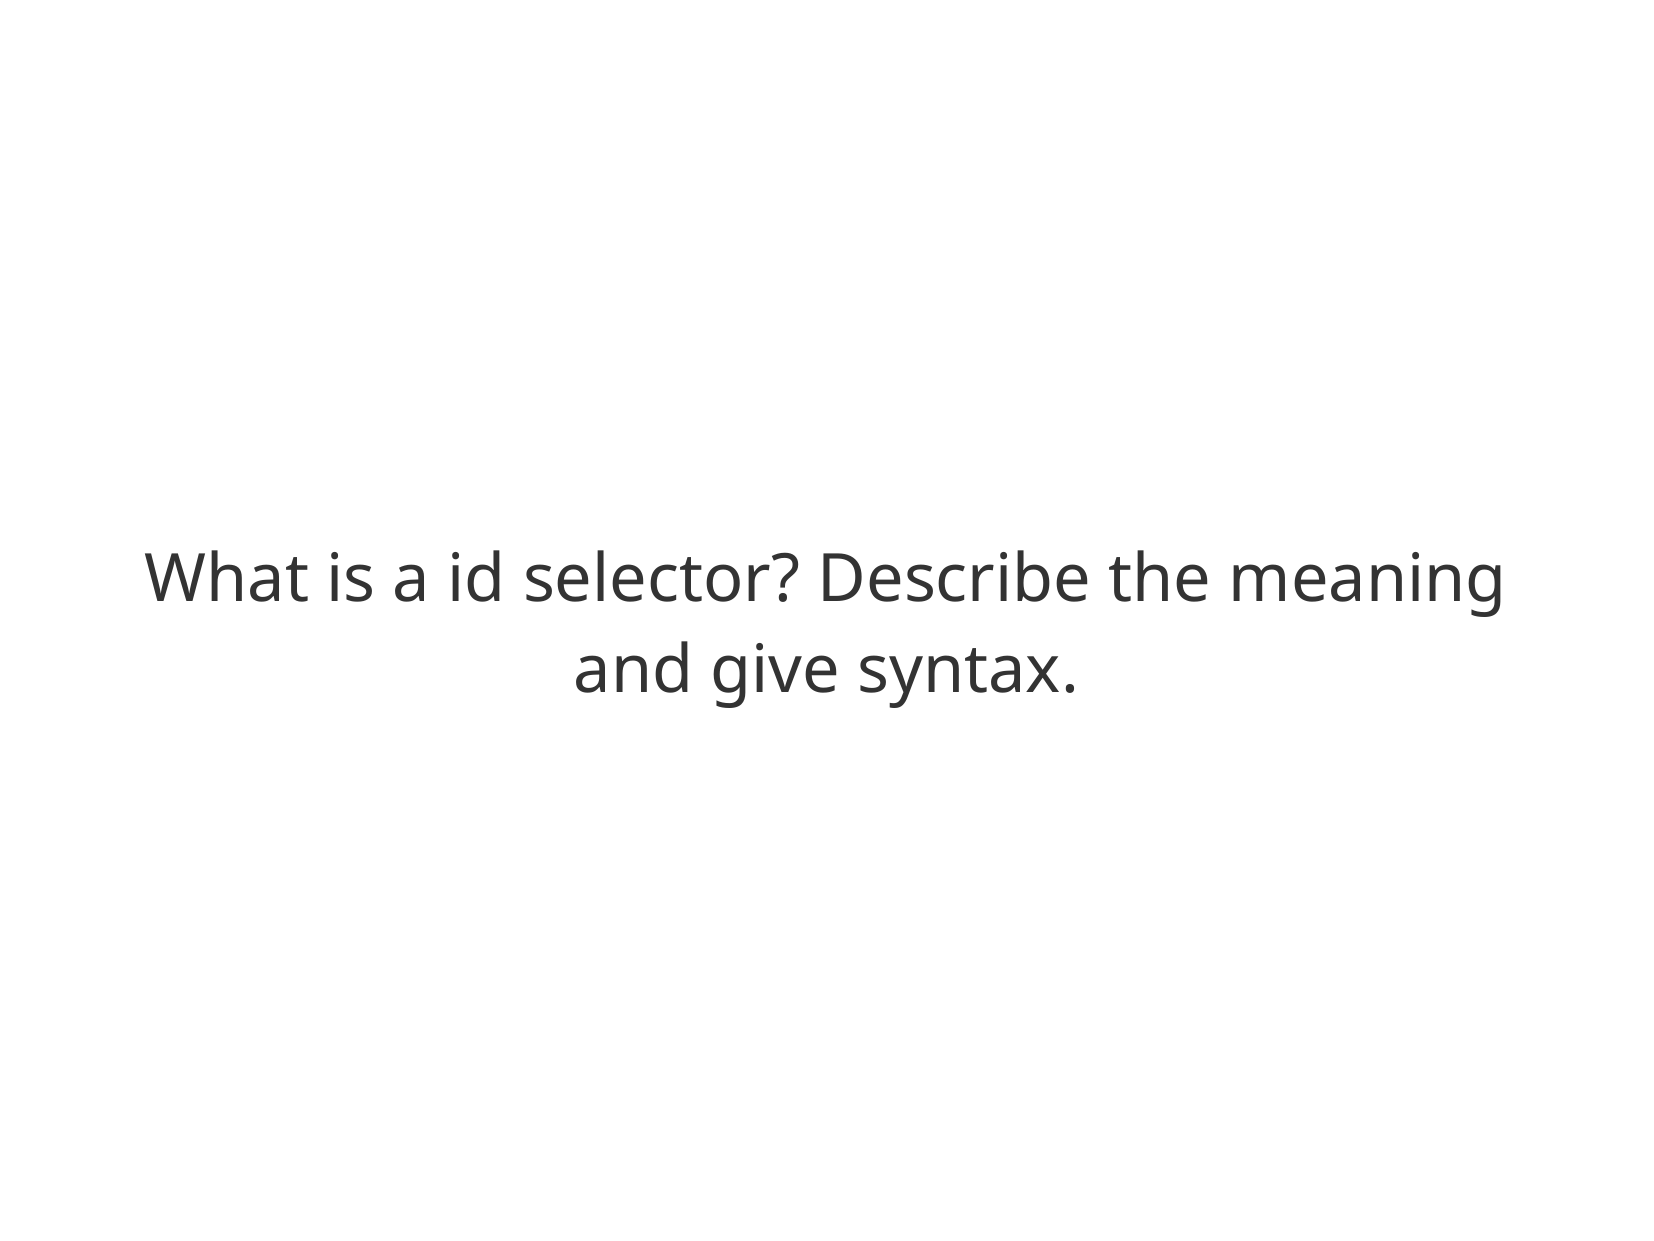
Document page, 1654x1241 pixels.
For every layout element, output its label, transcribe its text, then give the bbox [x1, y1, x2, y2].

subtitle What is a id selector? Describe the meaning and give syntax. [82, 49, 1571, 1193]
